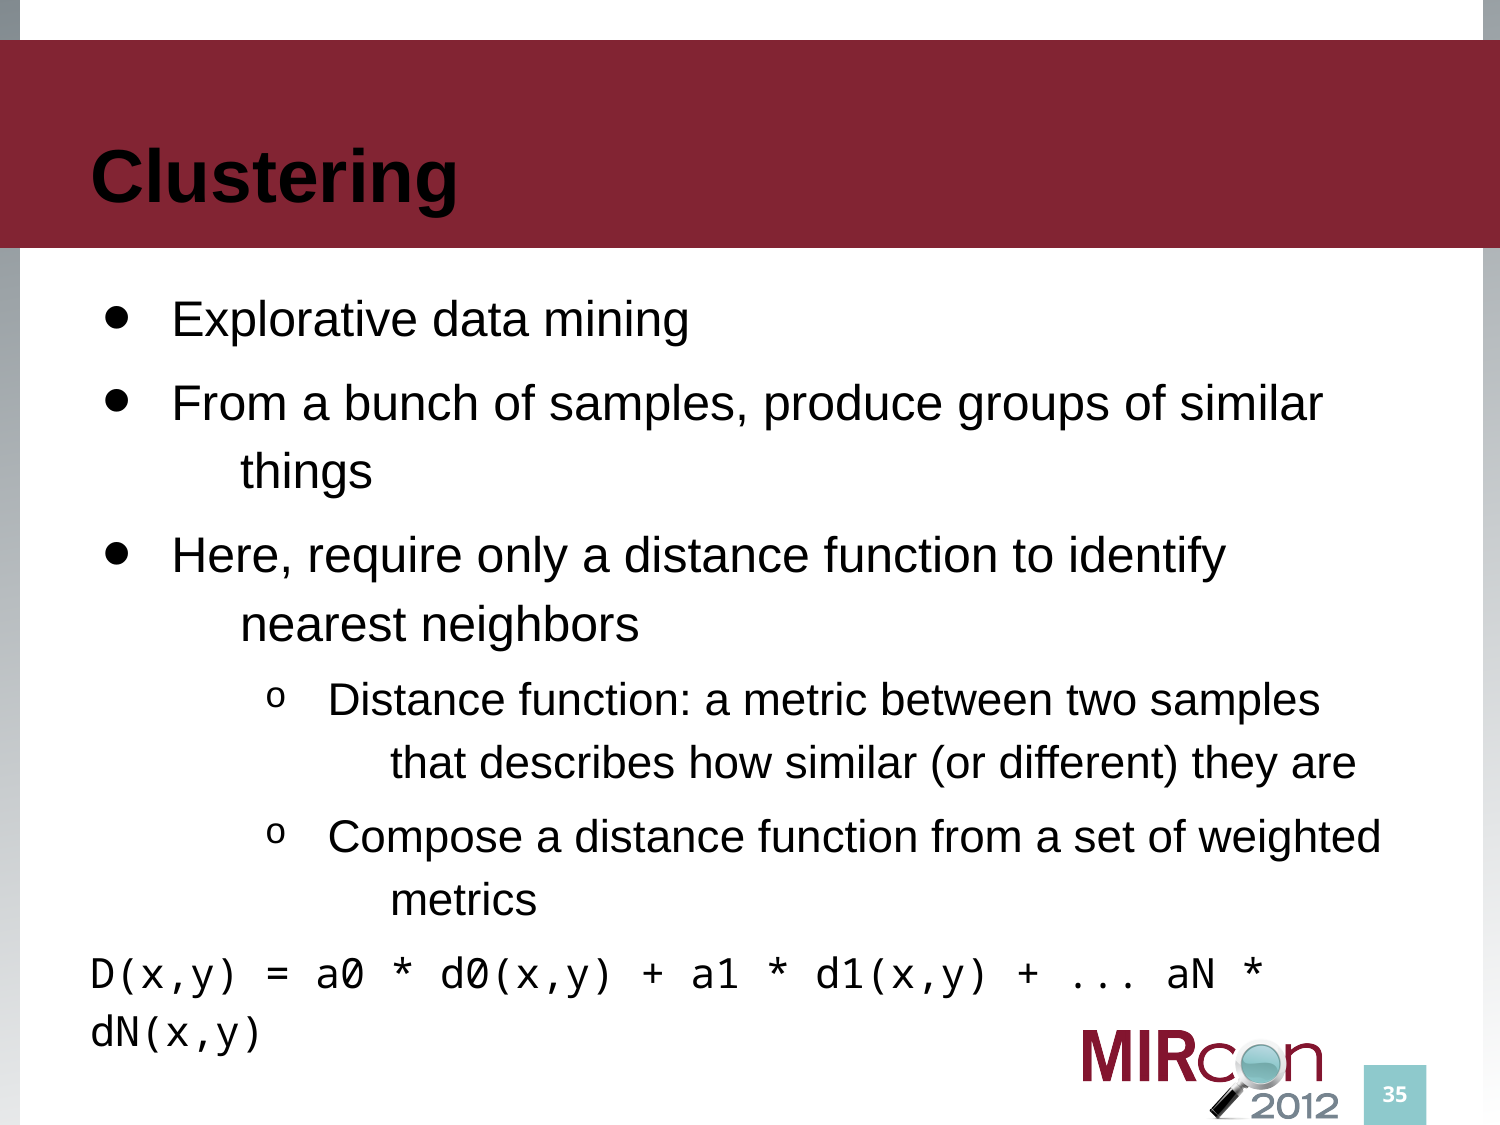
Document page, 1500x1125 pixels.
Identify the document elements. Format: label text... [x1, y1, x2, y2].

title Clustering [75, 45, 1426, 233]
list Explorative data mining From a bunch of samples, produce groups of similar things Here, require only a distance function to identify nearest neighbors Distance function: a metric between two samples that describes how similar (or different) they are Compose a distance function from a set of weighted metrics D(x,y) = a0 * d0(x,y) + a1 * d1(x,y) + ... aN * dN(x,y) [75, 262, 1416, 1078]
